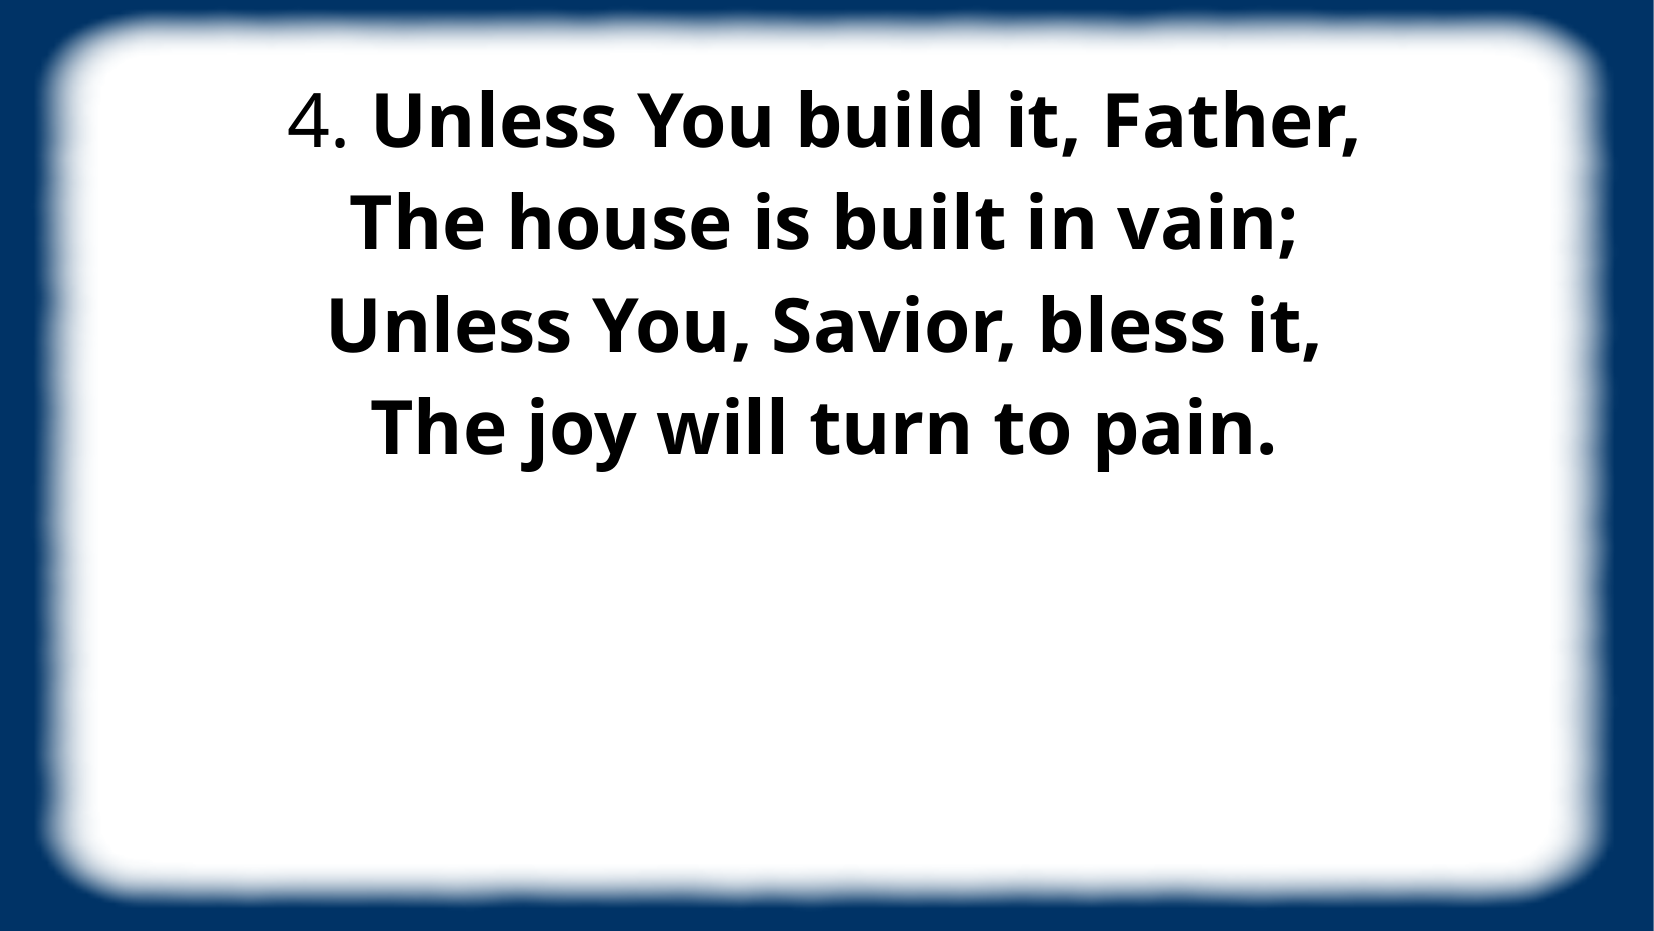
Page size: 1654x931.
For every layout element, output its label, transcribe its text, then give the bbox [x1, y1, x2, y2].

text_box 4. Unless You build it, Father, The house is built in vain; Unless You, Savior, bless it, The joy will turn to pain. [105, 60, 1546, 475]
picture [0, 0, 1654, 931]
